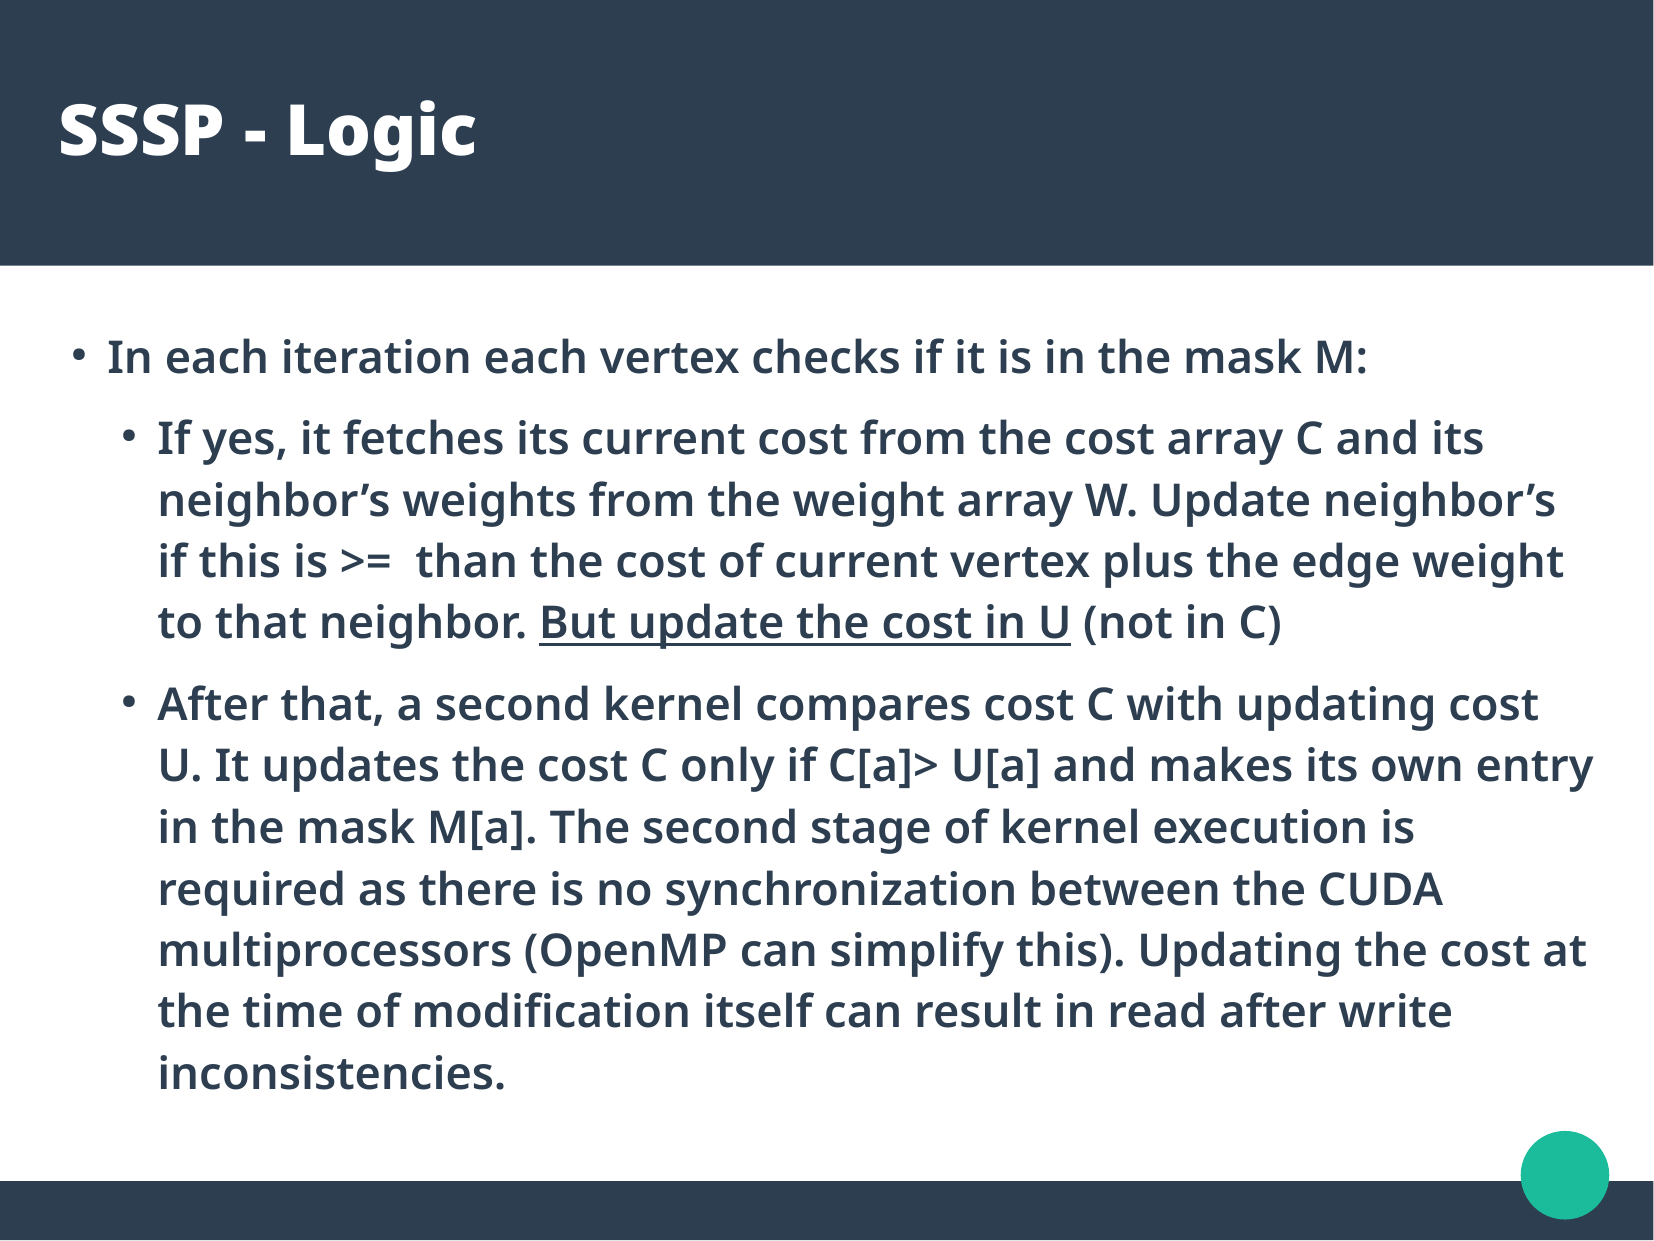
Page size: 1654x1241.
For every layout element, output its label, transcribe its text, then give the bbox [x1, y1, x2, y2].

list In each iteration each vertex checks if it is in the mask M: If yes, it fetches its current cost from the cost array C and its neighbor’s weights from the weight array W. Update neighbor’s if this is >= than the cost of current vertex plus the edge weight to that neighbor. But update the cost in U (not in C) After that, a second kernel compares cost C with updating cost U. It updates the cost C only if C[a]> U[a] and makes its own entry in the mask M[a]. The second stage of kernel execution is required as there is no synchronization between the CUDA multiprocessors (OpenMP can simplify this). Updating the cost at the time of modification itself can result in read after write inconsistencies. [59, 324, 1595, 1152]
title SSSP - Logic [59, 49, 1595, 207]
